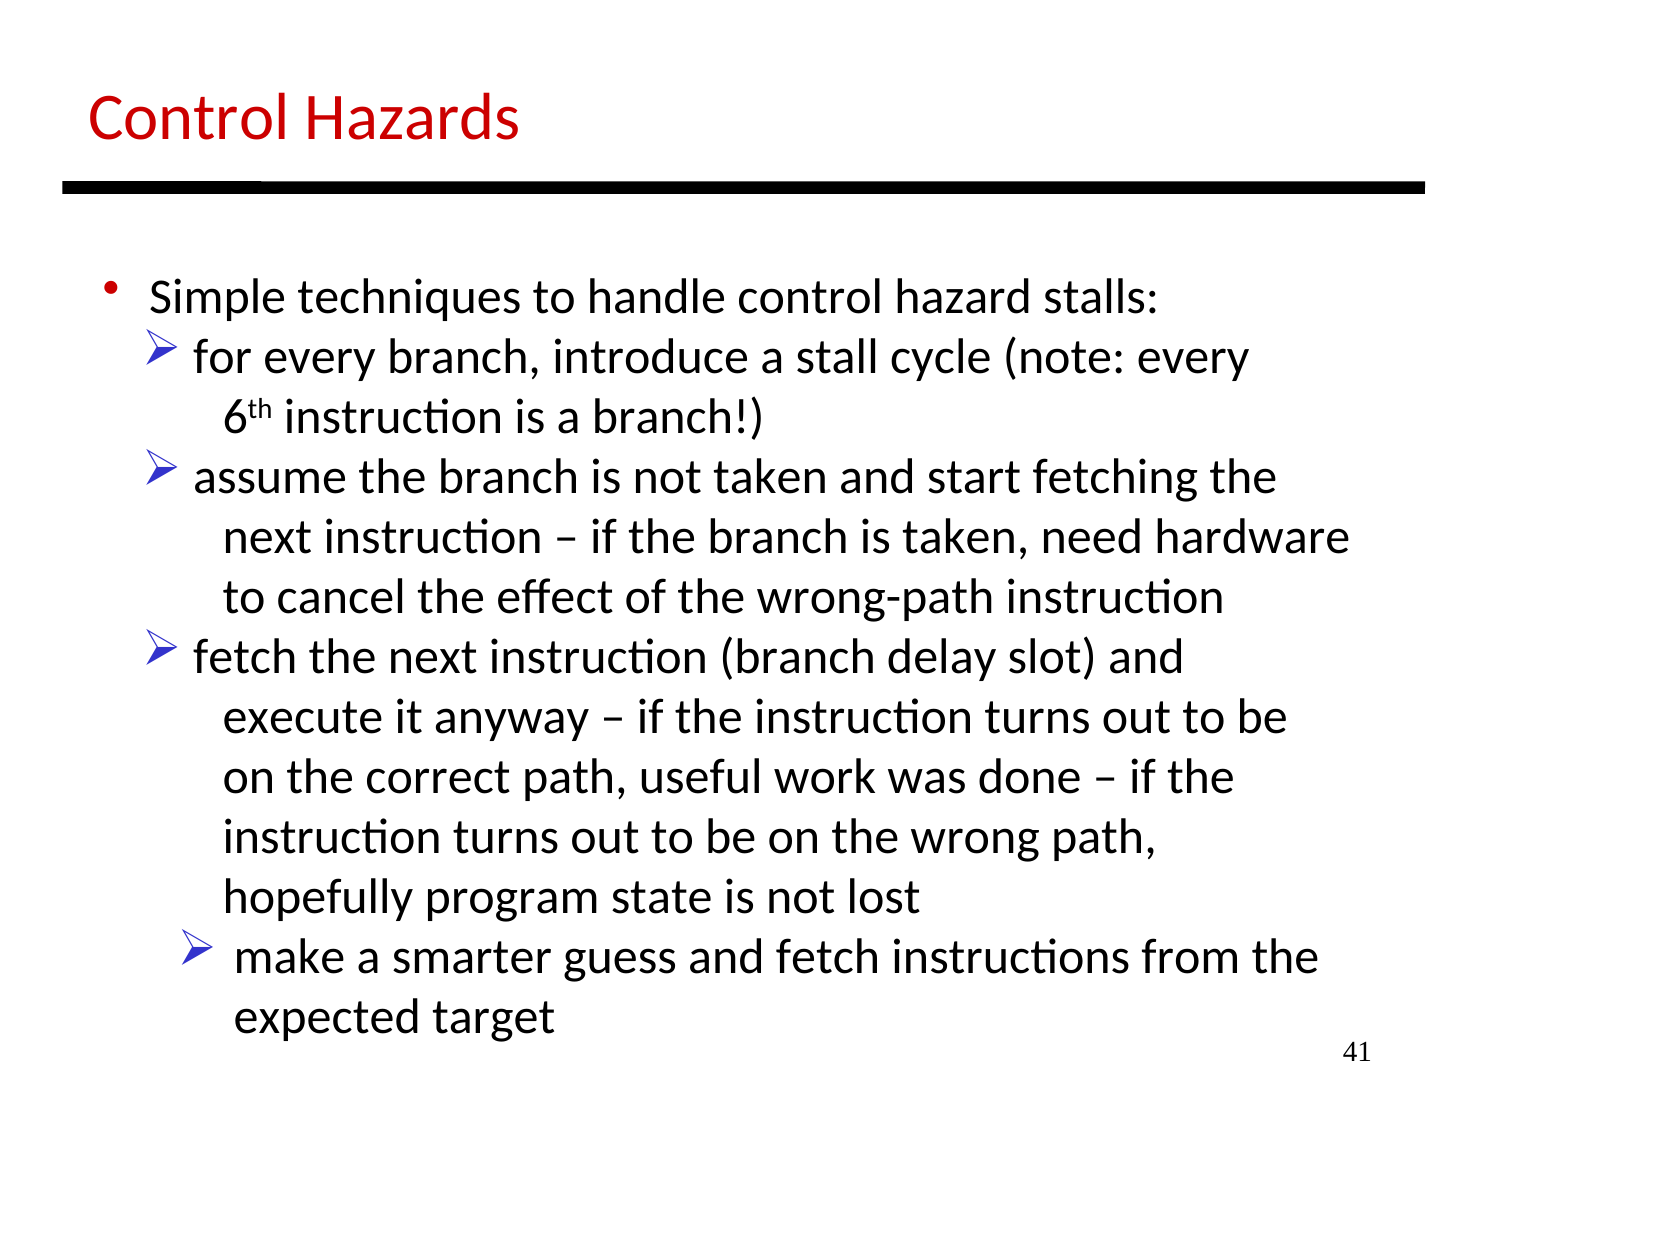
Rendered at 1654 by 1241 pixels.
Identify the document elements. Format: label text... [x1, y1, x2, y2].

text_box Simple techniques to handle control hazard stalls: for every branch, introduce a stall cycle (note: every 6th instruction is a branch!) assume the branch is not taken and start fetching the next instruction – if the branch is taken, need hardware to cancel the effect of the wrong-path instruction fetch the next instruction (branch delay slot) and execute it anyway – if the instruction turns out to be on the correct path, useful work was done – if the instruction turns out to be on the wrong path, hopefully program state is not lost make a smarter guess and fetch instructions from the expected target [87, 256, 1366, 1052]
text_box Control Hazards [73, 65, 536, 160]
slide_number <number> [1074, 1025, 1388, 1100]
